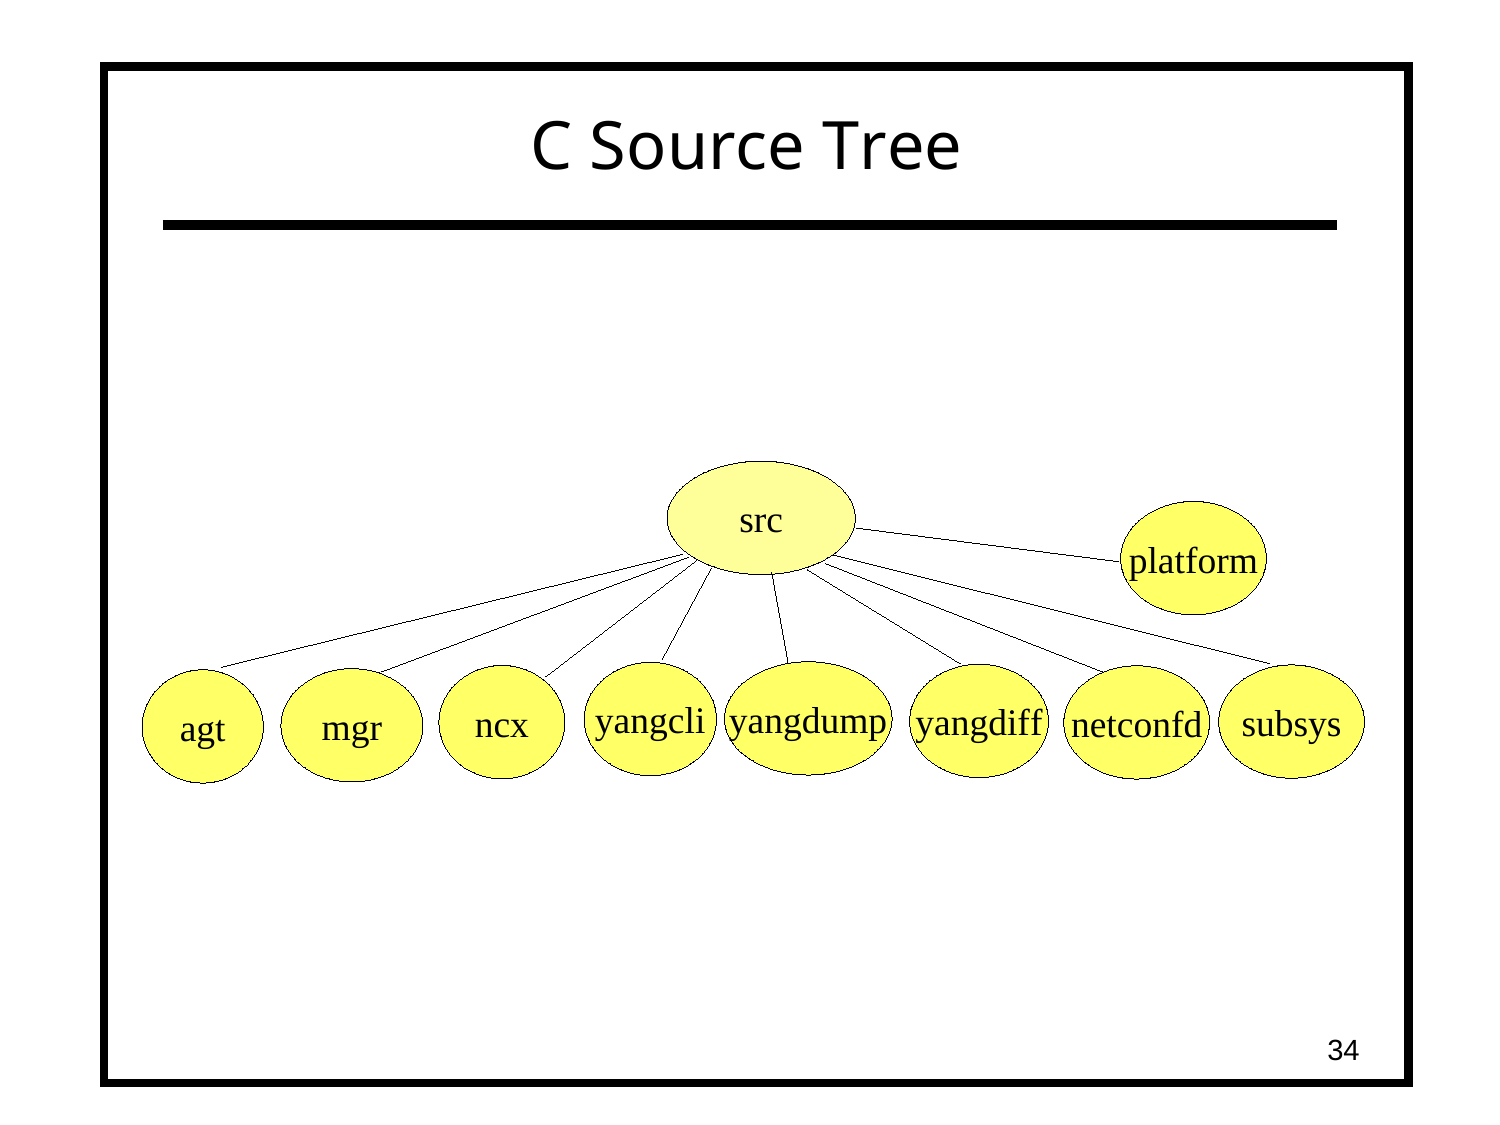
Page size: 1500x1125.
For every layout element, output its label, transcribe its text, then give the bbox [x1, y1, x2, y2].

text_box yangdiff [909, 664, 1049, 778]
text_box src [667, 461, 856, 575]
text_box subsys [1218, 664, 1365, 779]
text_box netconfd [1063, 665, 1210, 780]
text_box yangcli [584, 662, 717, 776]
text_box mgr [280, 668, 423, 782]
text_box yangdump [724, 661, 893, 776]
title C Source Tree [162, 74, 1332, 213]
text_box platform [1120, 501, 1267, 615]
text_box agt [142, 669, 264, 784]
text_box ncx [438, 665, 565, 779]
